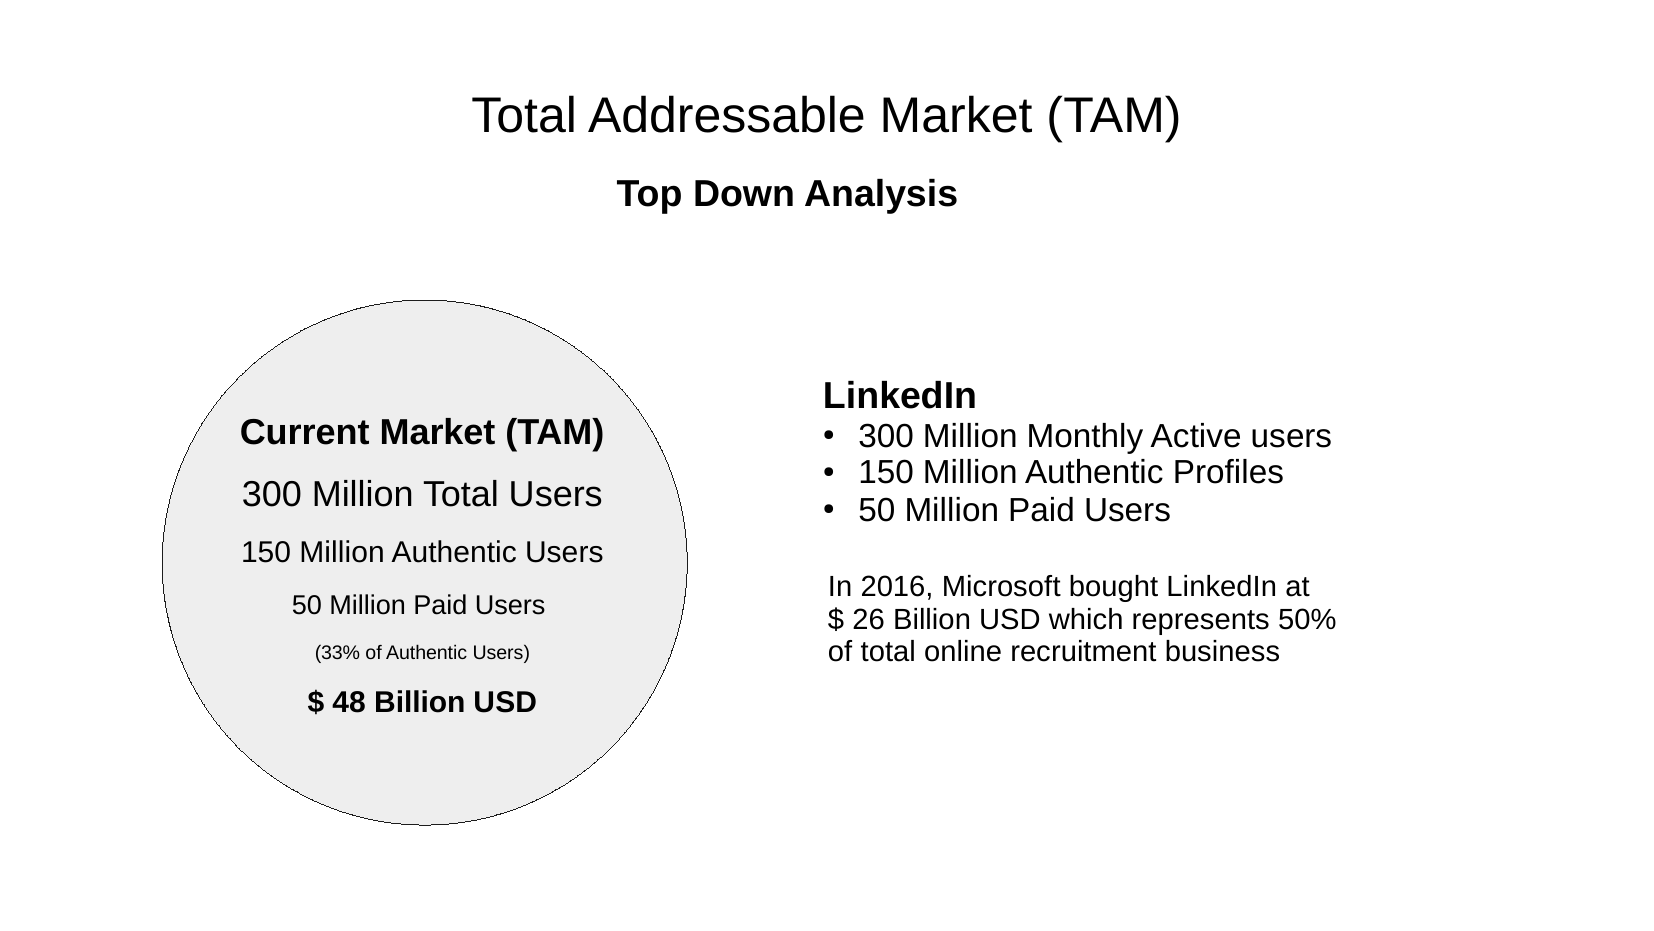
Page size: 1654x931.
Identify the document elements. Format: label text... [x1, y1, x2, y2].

list Current Market (TAM) 300 Million Total Users 150 Million Authentic Users 50 Million Paid Users (33% of Authentic Users) $ 48 Billion USD [156, 412, 637, 720]
text_box [209, 300, 688, 717]
subtitle LinkedIn 300 Million Monthly Active users 150 Million Authentic Profiles 50 Million Paid Users [787, 375, 1354, 529]
title Total Addressable Market (TAM) [82, 37, 1571, 193]
text_box [214, 720, 635, 826]
text_box Top Down Analysis [525, 161, 1051, 226]
text_box In 2016, Microsoft bought LinkedIn at $ 26 Billion USD which represents 50% of total online recruitment business [813, 562, 1361, 676]
